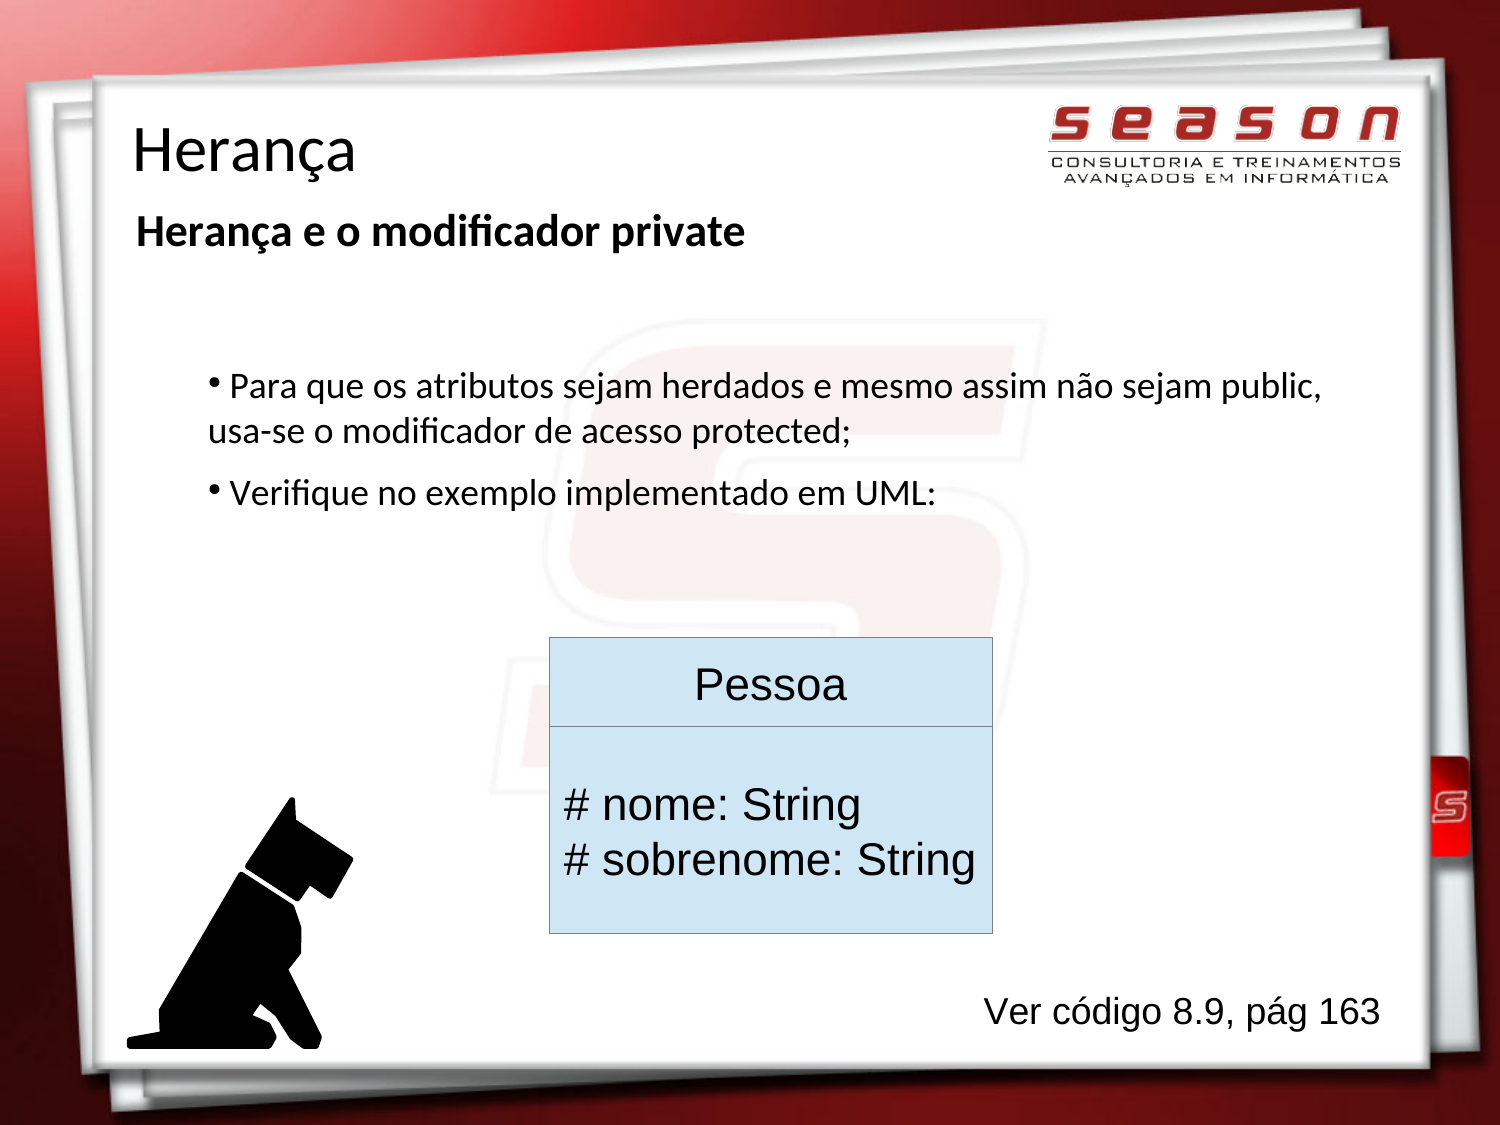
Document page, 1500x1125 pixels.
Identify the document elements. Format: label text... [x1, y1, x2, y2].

text_box Herança e o modificador private [119, 200, 1240, 256]
text_box Para que os atributos sejam herdados e mesmo assim não sejam public, usa-se o modificador de acesso protected; Verifique no exemplo implementado em UML: [207, 330, 1328, 544]
text_box Pessoa [549, 637, 993, 726]
title Herança [118, 33, 1394, 257]
text_box # nome: String # sobrenome: String [549, 726, 993, 934]
text_box [248, 800, 351, 899]
text_box [129, 874, 319, 1046]
picture [0, 0, 1500, 1125]
text_box Ver código 8.9, pág 163 [708, 979, 1396, 1040]
